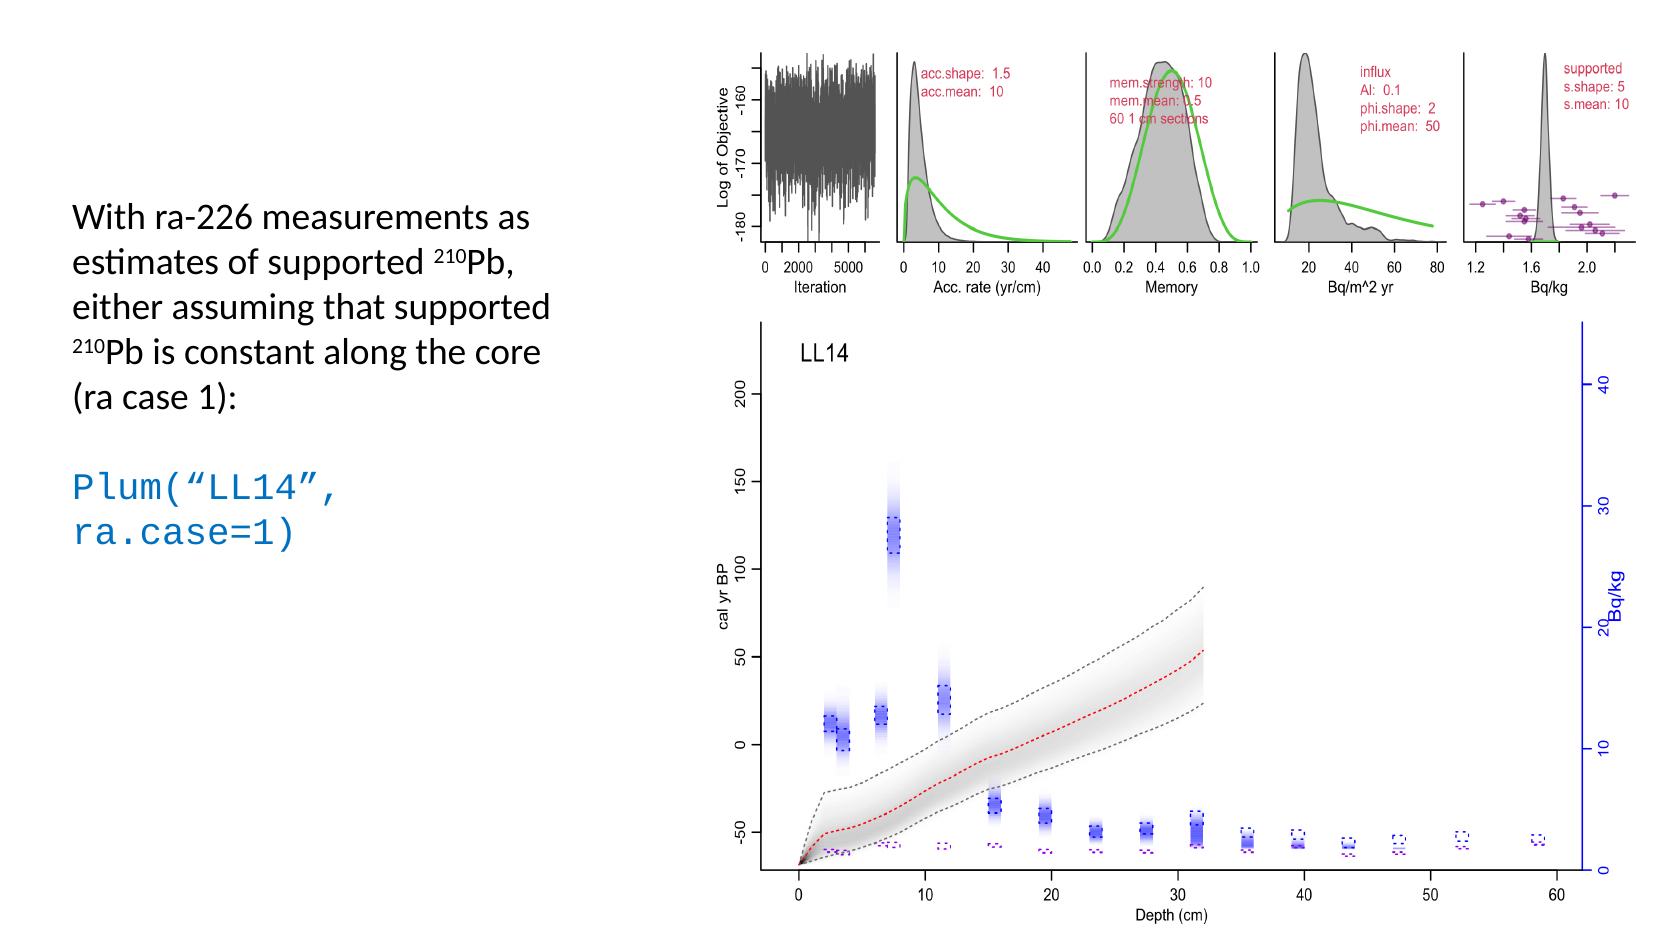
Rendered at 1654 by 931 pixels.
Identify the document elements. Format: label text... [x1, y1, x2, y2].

picture [708, 33, 1652, 930]
text_box With ra-226 measurements as estimates of supported 210Pb, either assuming that supported 210Pb is constant along the core (ra case 1): Plum(“LL14”, ra.case=1) [57, 184, 604, 560]
